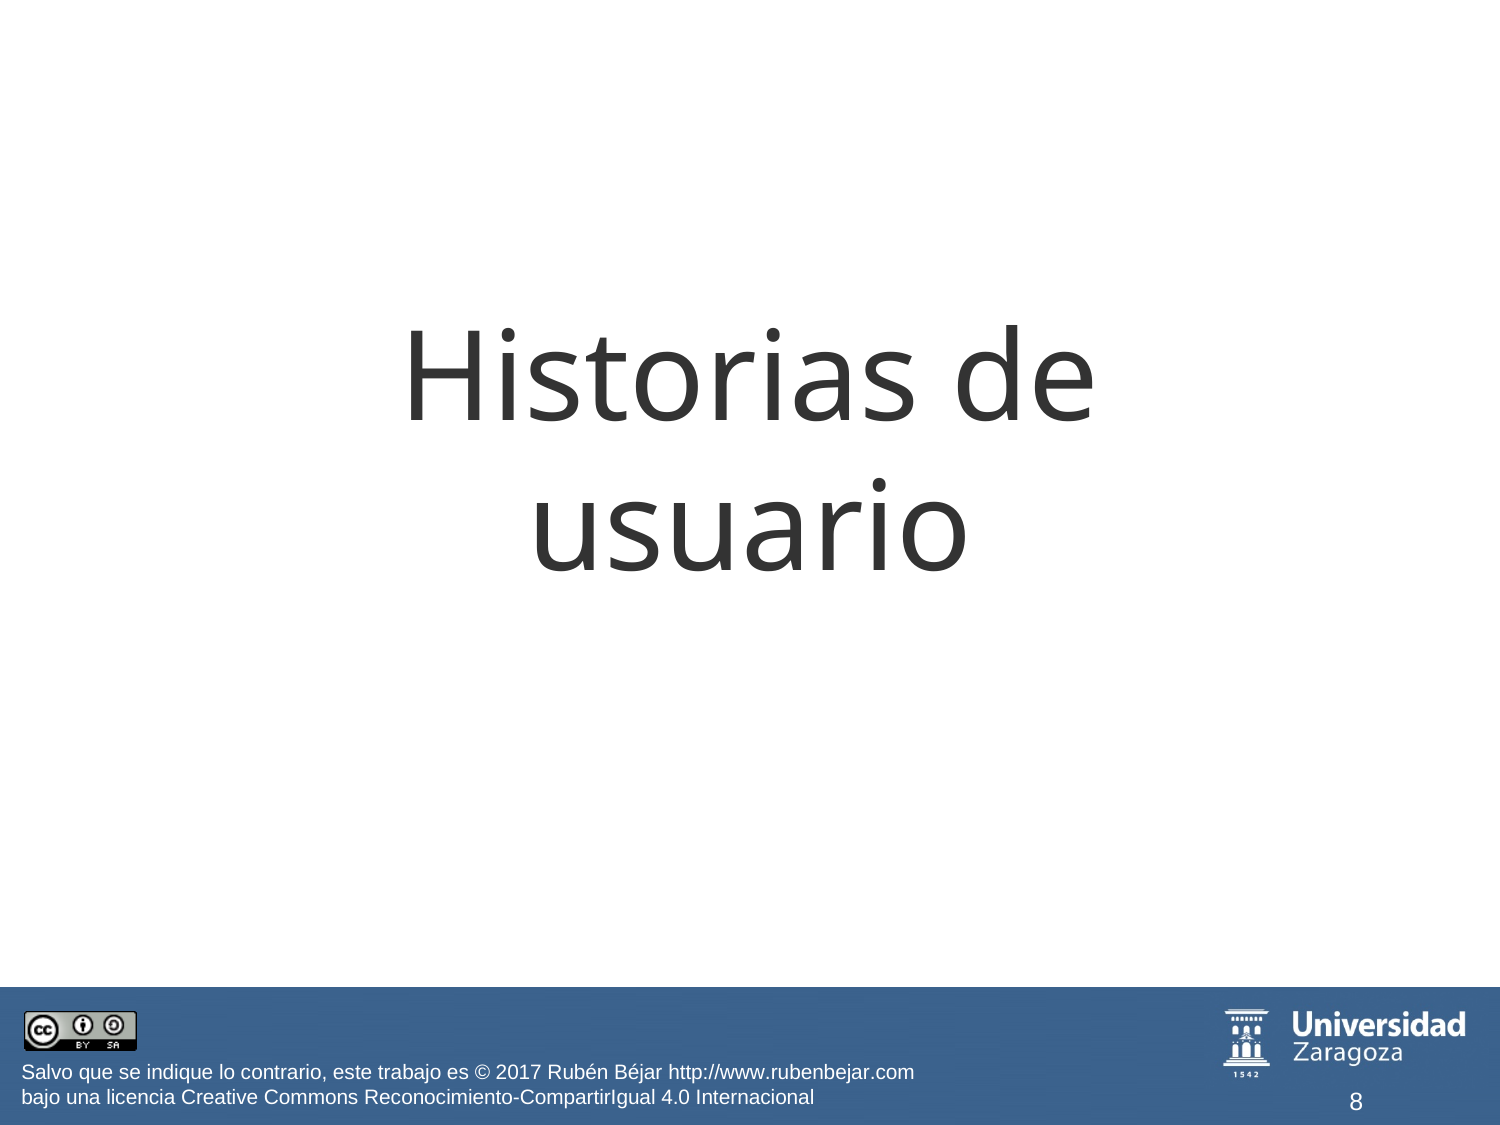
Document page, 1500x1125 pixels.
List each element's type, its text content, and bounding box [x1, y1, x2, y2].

text_box Historias de usuario [169, 307, 1331, 585]
picture [0, 987, 1500, 1125]
